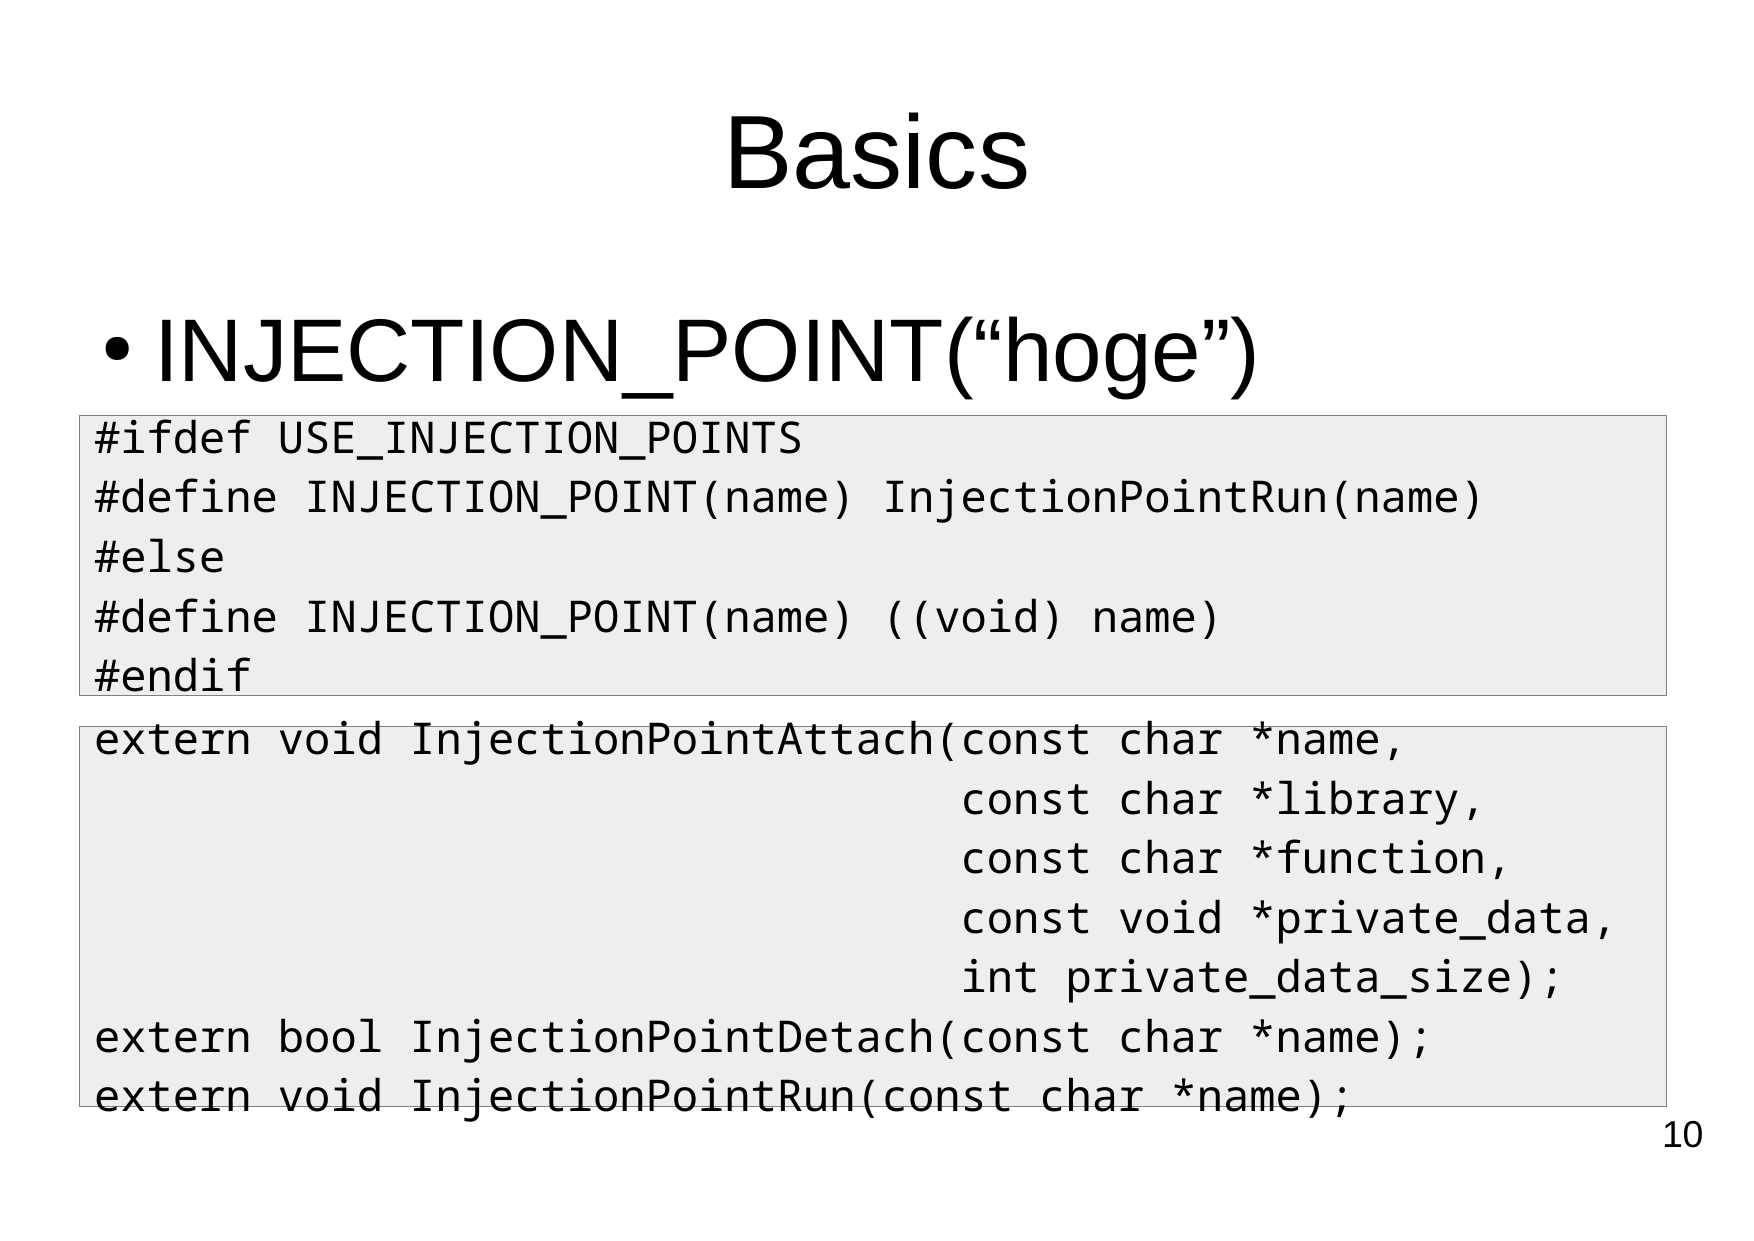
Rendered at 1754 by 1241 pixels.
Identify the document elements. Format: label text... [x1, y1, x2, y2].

title Basics [87, 49, 1667, 257]
text_box extern void InjectionPointAttach(const char *name, const char *library, const char *function, const void *private_data, int private_data_size); extern bool InjectionPointDetach(const char *name); extern void InjectionPointRun(const char *name); [79, 726, 1667, 1107]
list INJECTION_POINT(“hoge”) [83, 300, 1662, 451]
text_box #ifdef USE_INJECTION_POINTS #define INJECTION_POINT(name) InjectionPointRun(name) #else #define INJECTION_POINT(name) ((void) name) #endif [79, 415, 1667, 696]
text_box <number> [1447, 1106, 1719, 1201]
